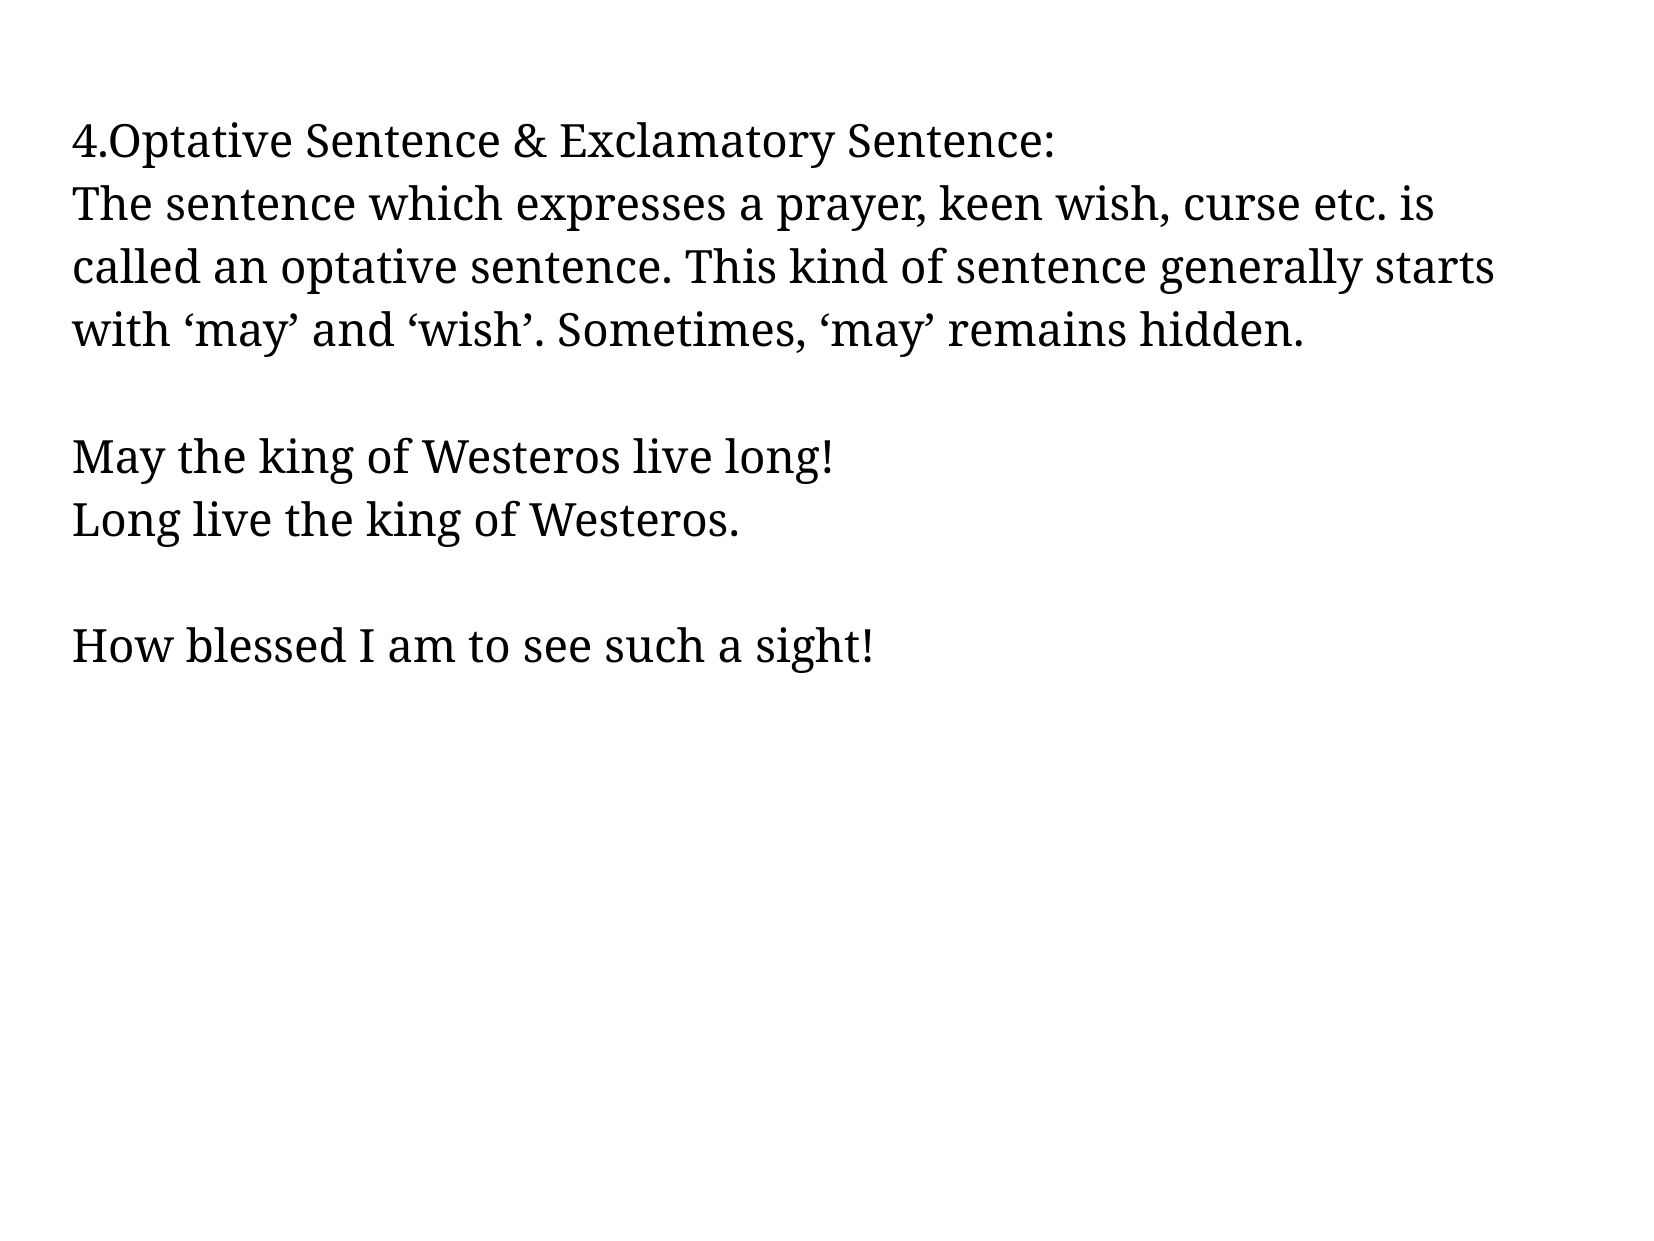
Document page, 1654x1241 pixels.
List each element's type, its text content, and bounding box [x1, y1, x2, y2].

text_box 4.Optative Sentence & Exclamatory Sentence: The sentence which expresses a prayer, keen wish, curse etc. is called an optative sentence. This kind of sentence generally starts with ‘may’ and ‘wish’. Sometimes, ‘may’ remains hidden. May the king of Westeros live long! Long live the king of Westeros. How blessed I am to see such a sight! [71, 31, 1560, 1140]
